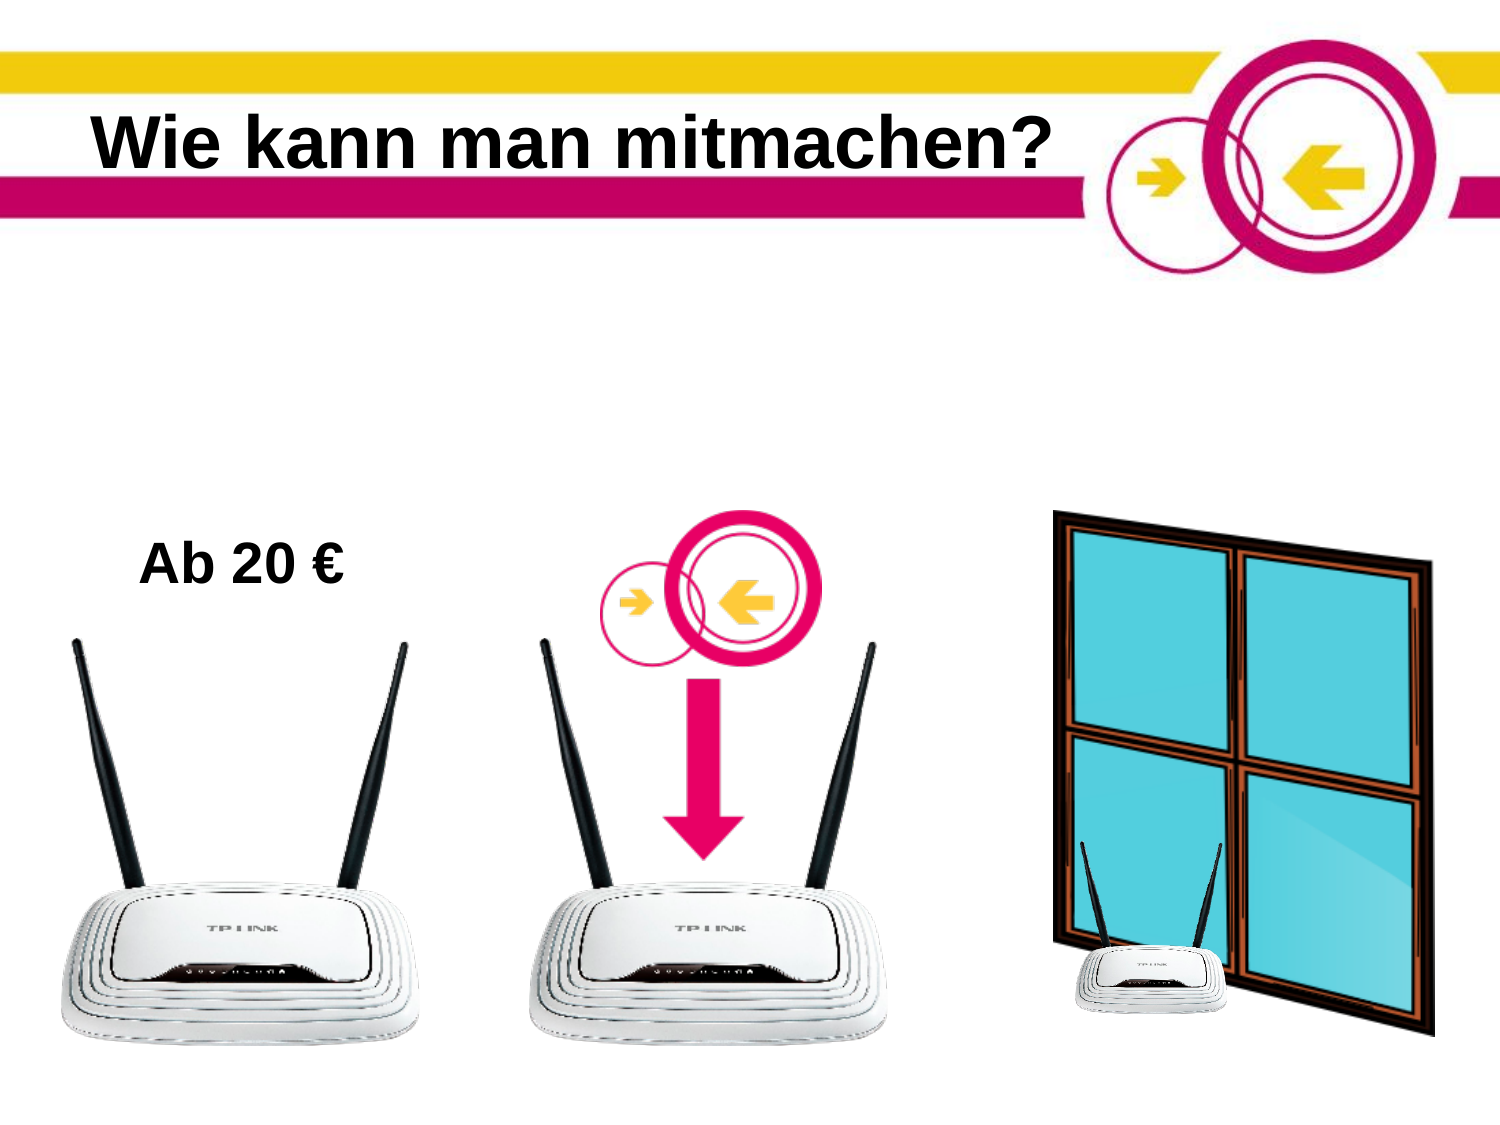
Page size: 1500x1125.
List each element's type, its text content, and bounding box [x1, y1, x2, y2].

picture [1053, 510, 1435, 1037]
picture [529, 510, 888, 1046]
picture [61, 638, 420, 1046]
text_box Ab 20 € [123, 509, 431, 718]
text_box Wie kann man mitmachen? [75, 11, 1425, 200]
